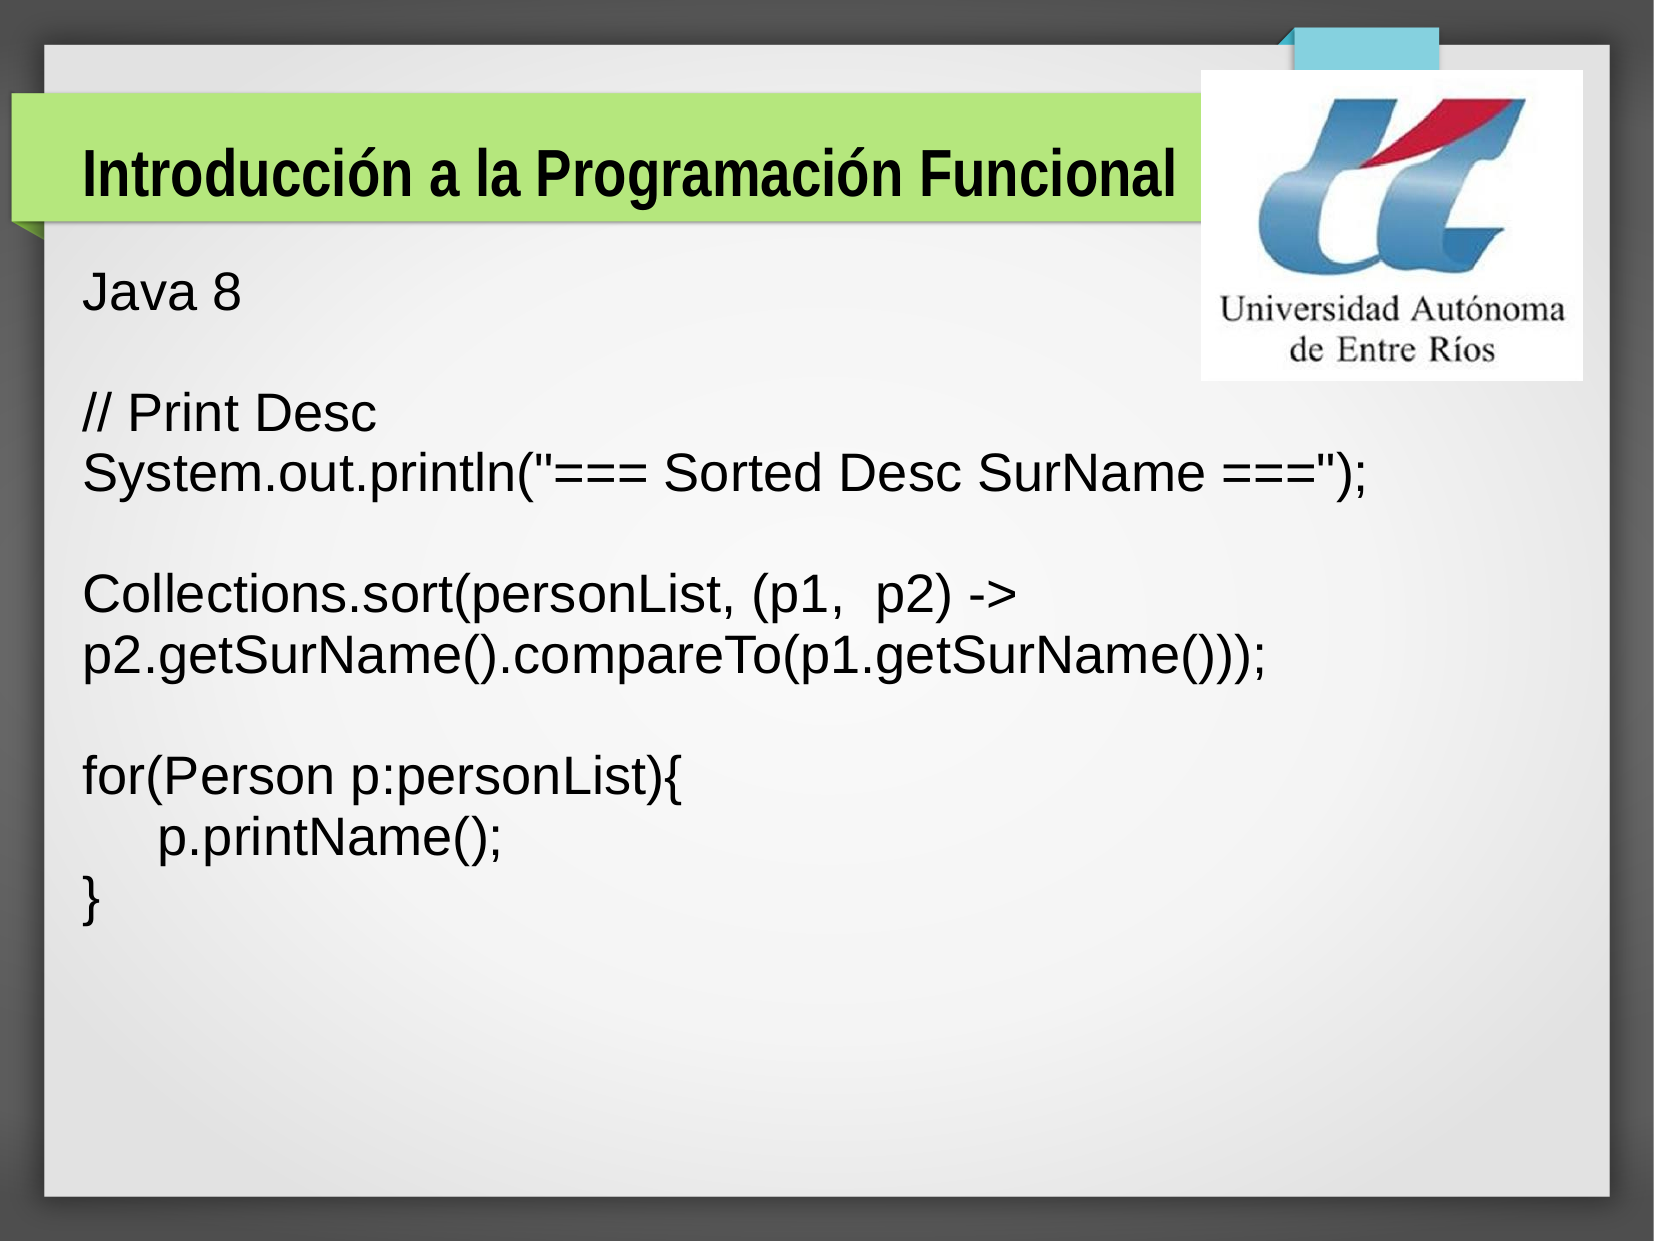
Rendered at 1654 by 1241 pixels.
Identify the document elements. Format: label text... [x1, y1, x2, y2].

title Introducción a la Programación Funcional [82, 94, 1201, 213]
subtitle Java 8 // Print Desc System.out.println("=== Sorted Desc SurName ==="); Collections.sort(personList, (p1, p2) -> p2.getSurName().compareTo(p1.getSurName())); for(Person p:personList){ p.printName(); } [82, 259, 1571, 1050]
picture [0, 0, 1654, 1241]
